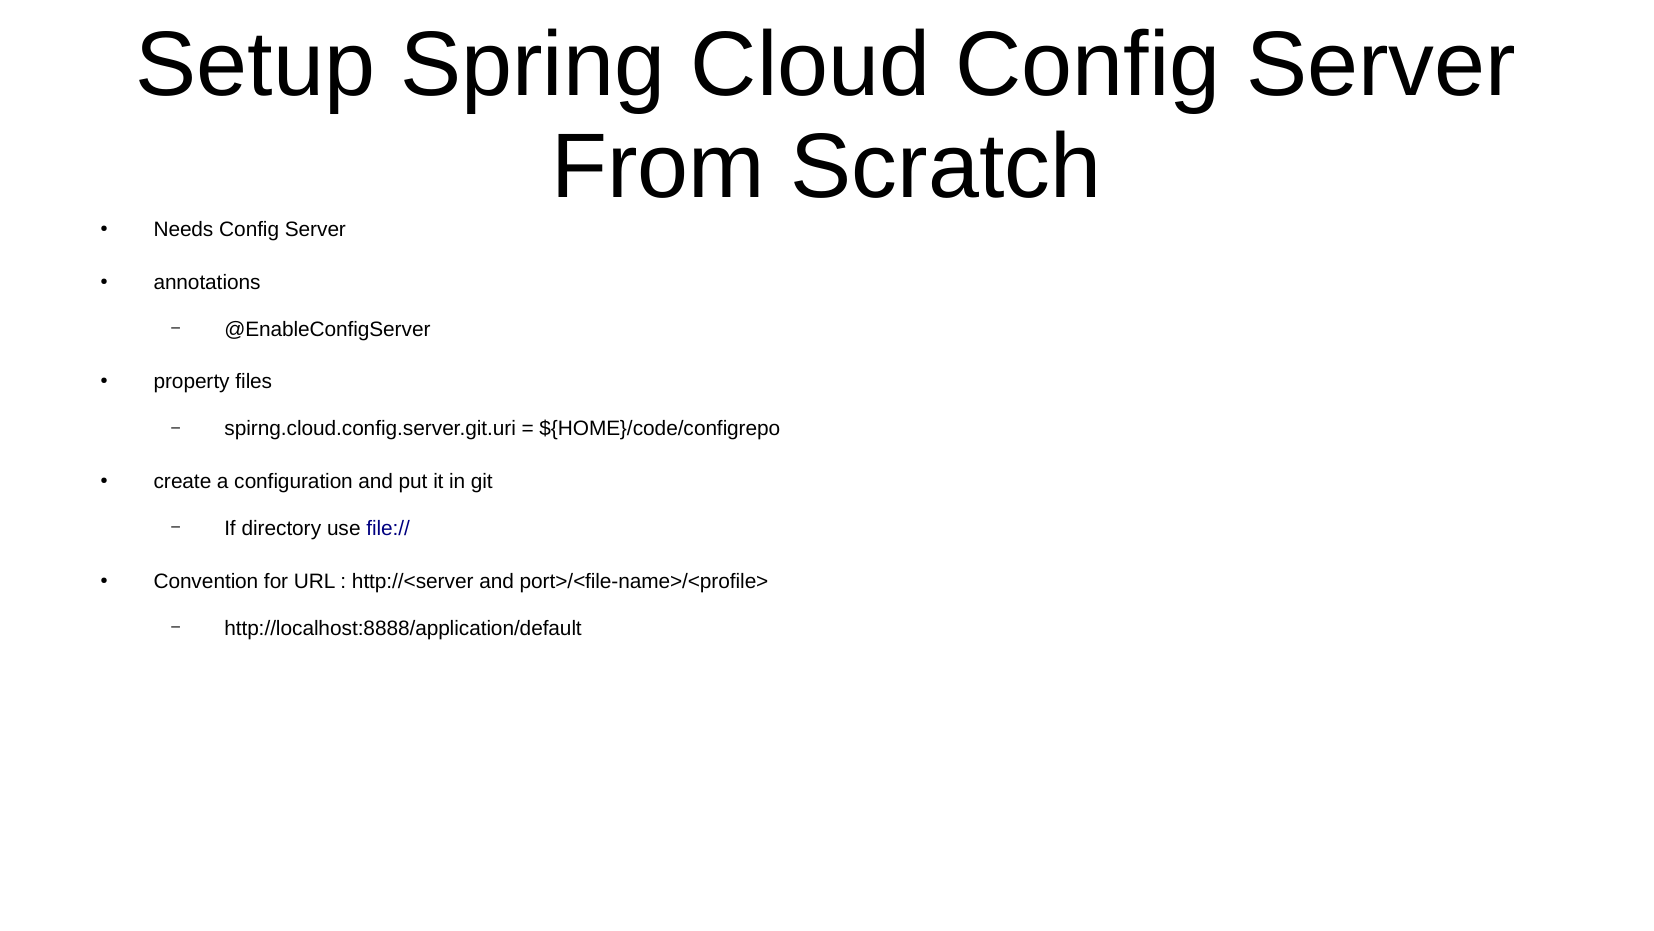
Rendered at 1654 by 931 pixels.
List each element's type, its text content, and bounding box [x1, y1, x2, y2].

list Needs Config Server annotations @EnableConfigServer property files spirng.cloud.config.server.git.uri = ${HOME}/code/configrepo create a configuration and put it in git If directory use file:// Convention for URL : http://<server and port>/<file-name>/<profile> http://localhost:8888/application/default [82, 217, 1621, 886]
title Setup Spring Cloud Config Server From Scratch [82, 12, 1571, 217]
